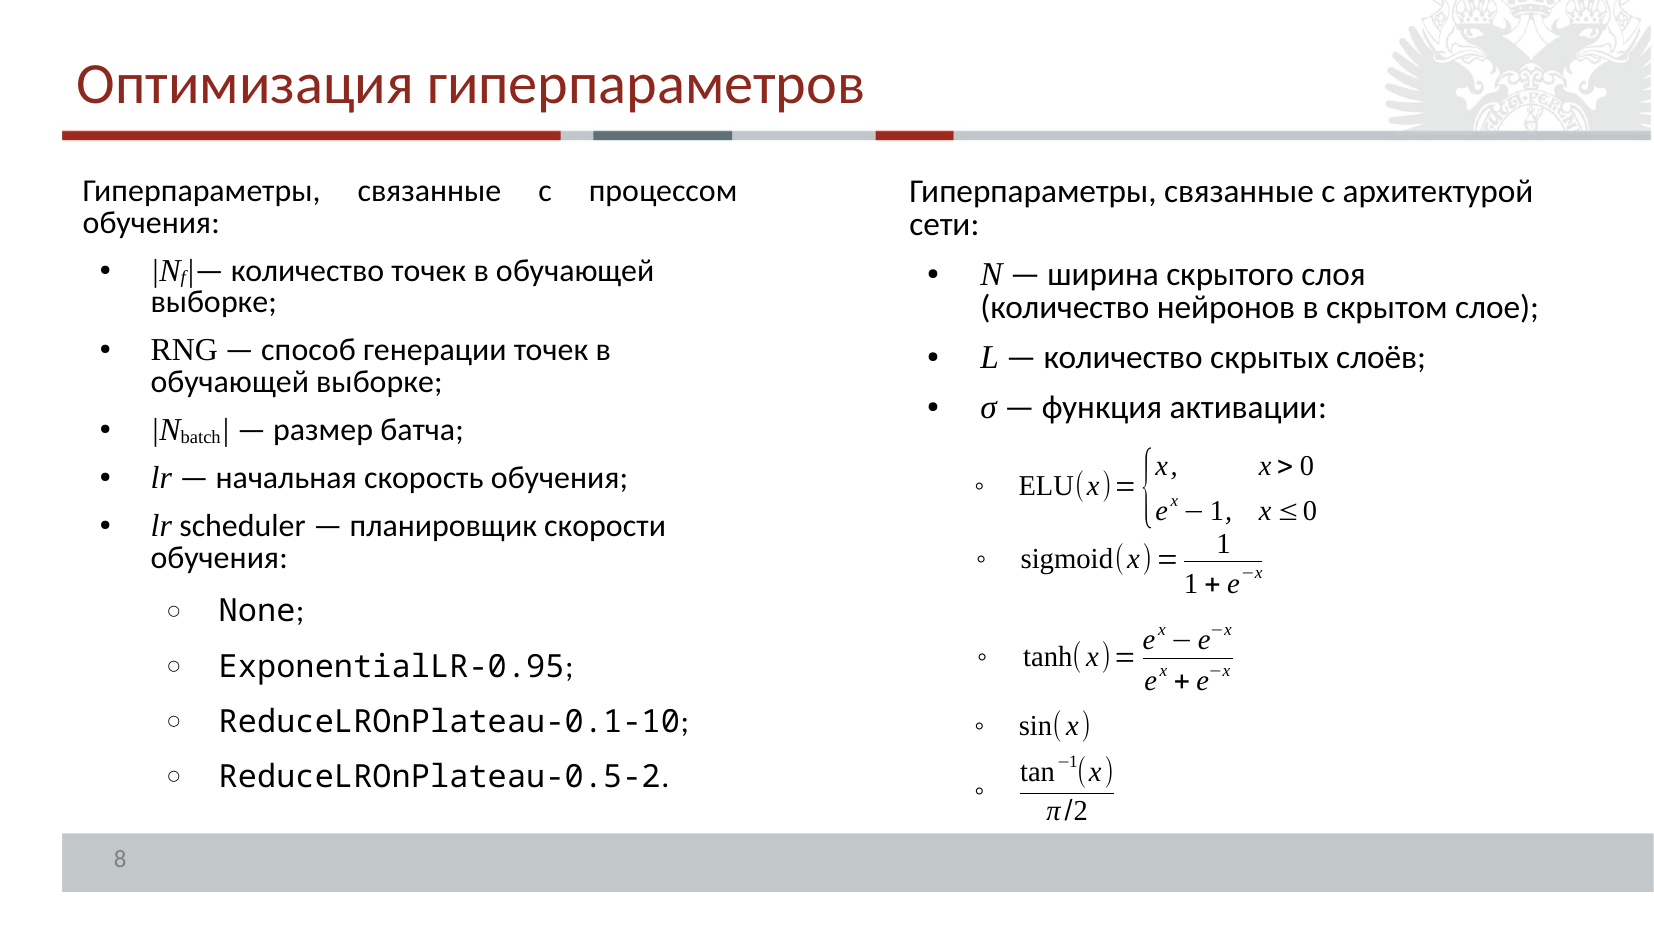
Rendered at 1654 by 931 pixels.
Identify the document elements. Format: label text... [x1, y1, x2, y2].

title Оптимизация гиперпараметров [76, 48, 1565, 130]
list Гиперпараметры, связанные с процессом обучения: |Nf|— количество точек в обучающей выборке; RNG — способ генерации точек в обучающей выборке; |Nbatch| — размер батча; lr — начальная скорость обучения; lr scheduler — планировщик скорости обучения: None; ExponentialLR-0.95; ReduceLROnPlateau-0.1-10; ReduceLROnPlateau-0.5-2. [82, 177, 739, 798]
chart [977, 620, 1235, 697]
list Гиперпараметры, связанные с архитектурой сети: N — ширина скрытого слоя (количество нейронов в скрытом слое); L — количество скрытых слоёв; σ — функция активации: [909, 177, 1565, 798]
chart [974, 752, 1115, 827]
chart [974, 446, 1320, 600]
picture [0, 0, 1654, 931]
chart [974, 708, 1091, 744]
